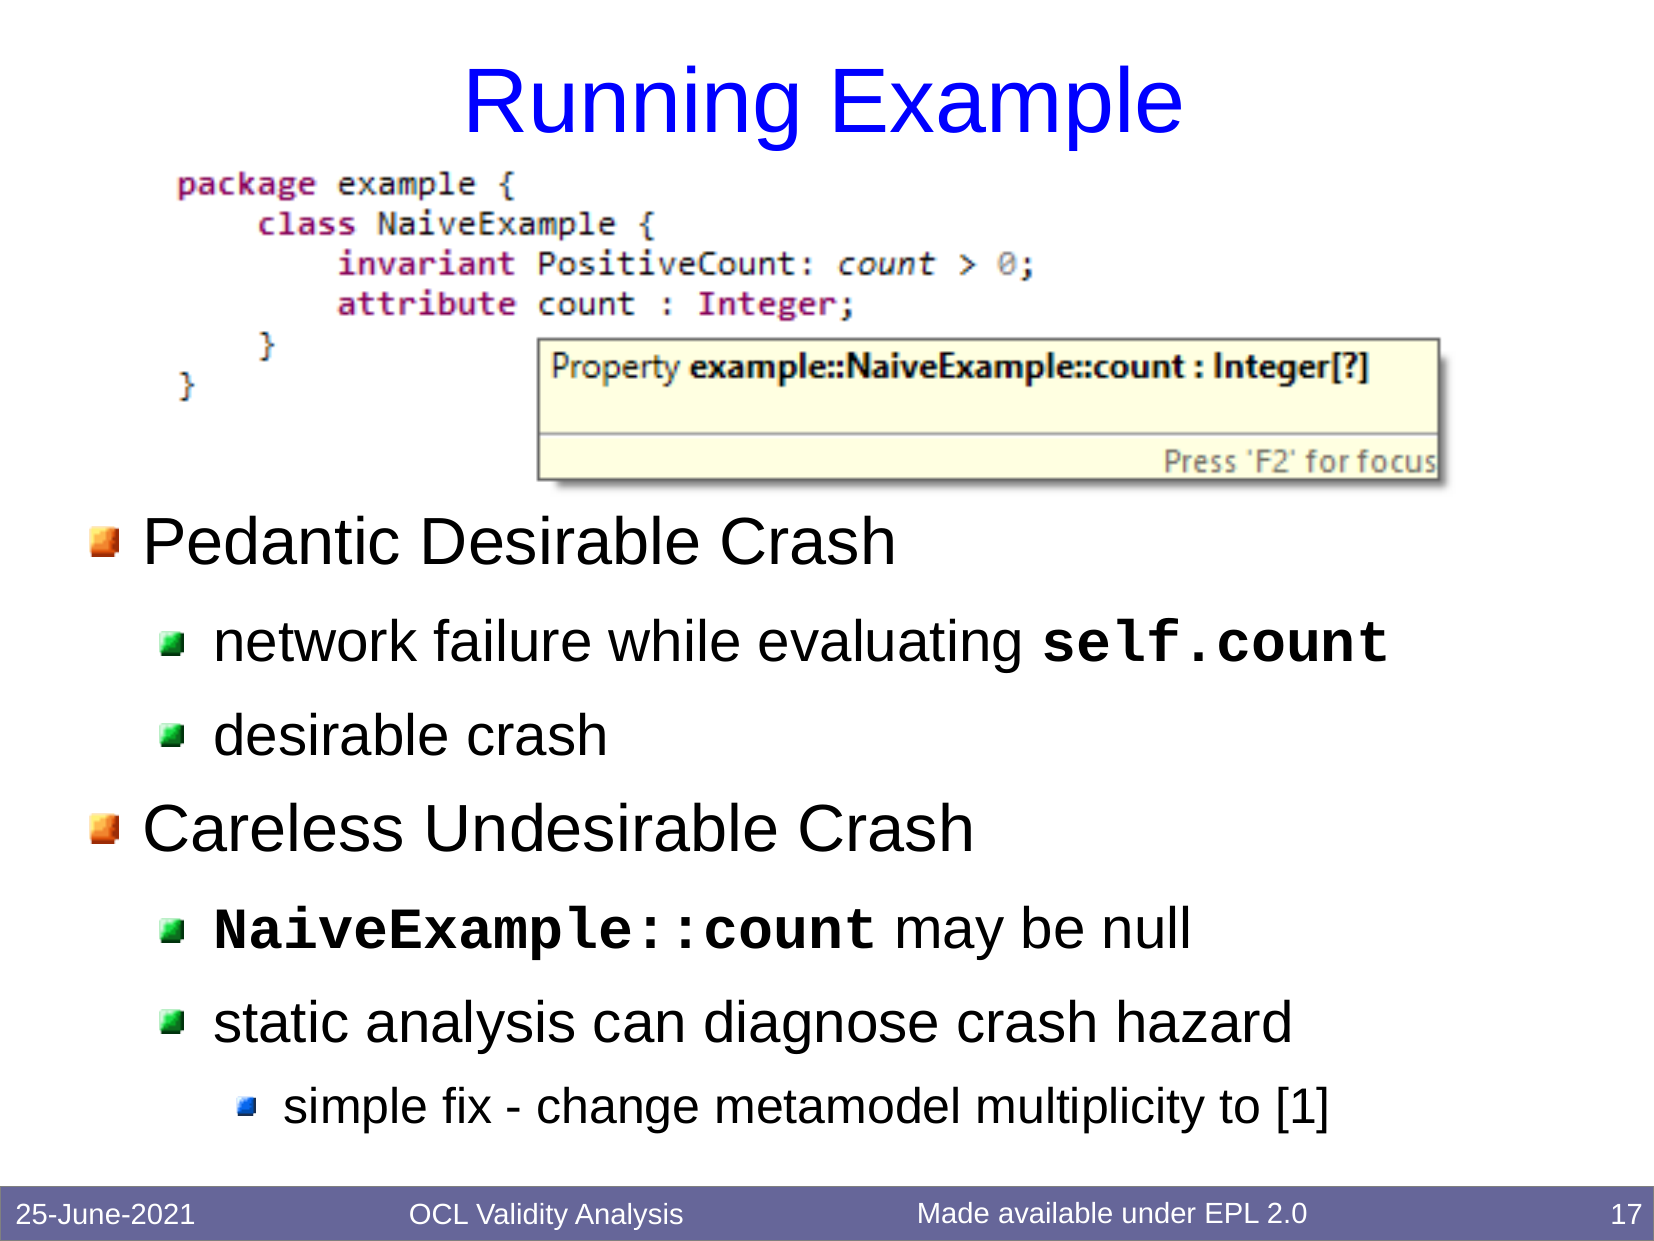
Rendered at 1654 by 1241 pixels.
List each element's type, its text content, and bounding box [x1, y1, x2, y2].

picture [172, 164, 1467, 502]
title Running Example [31, 24, 1617, 178]
list Pedantic Desirable Crash network failure while evaluating self.count desirable crash Careless Undesirable Crash NaiveExample::count may be null static analysis can diagnose crash hazard simple fix - change metamodel multiplicity to [1] [71, 504, 1623, 1134]
